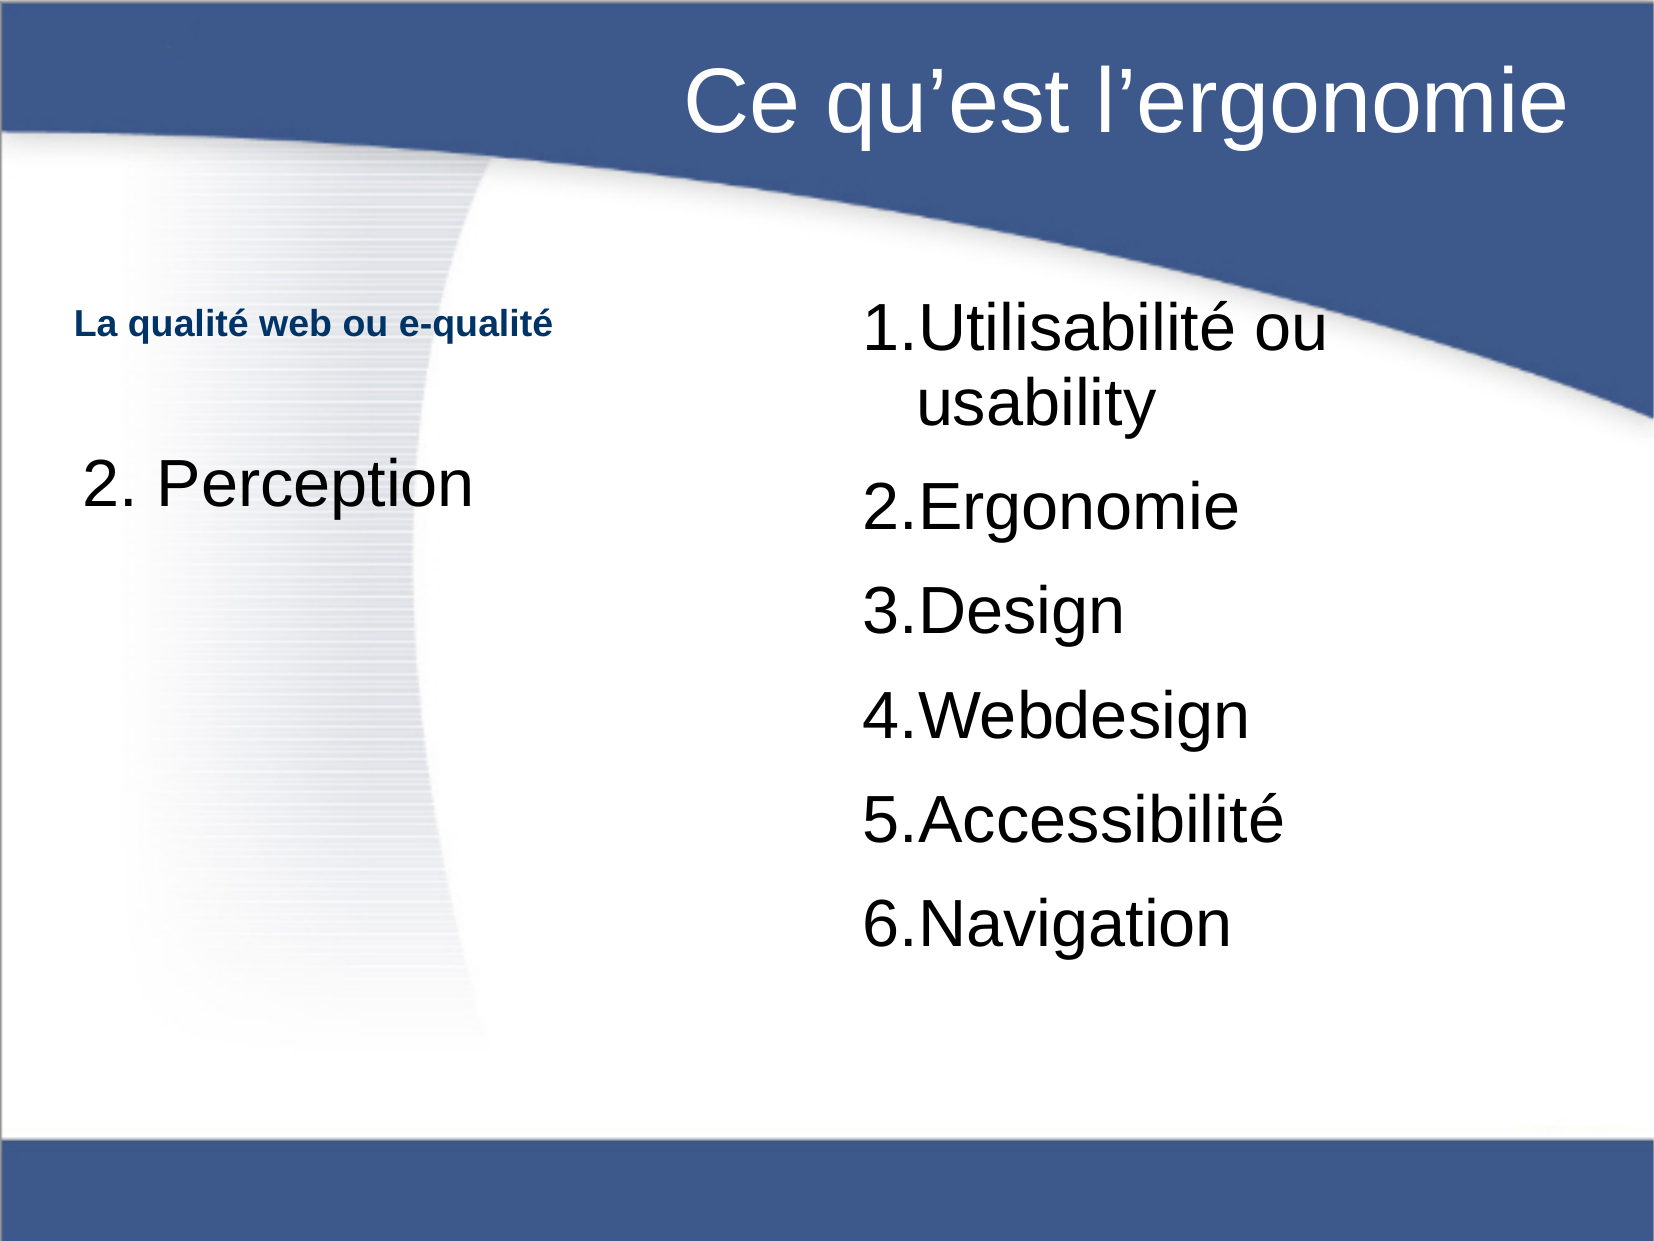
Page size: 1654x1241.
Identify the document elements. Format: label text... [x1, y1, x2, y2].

text_box La qualité web ou e-qualité [59, 295, 845, 395]
list Utilisabilité ou usability Ergonomie Design Webdesign Accessibilité Navigation [845, 290, 1572, 1010]
title Ce qu’est l’ergonomie [82, 49, 1571, 257]
list 2. Perception [82, 445, 809, 854]
picture [0, 0, 1654, 1241]
